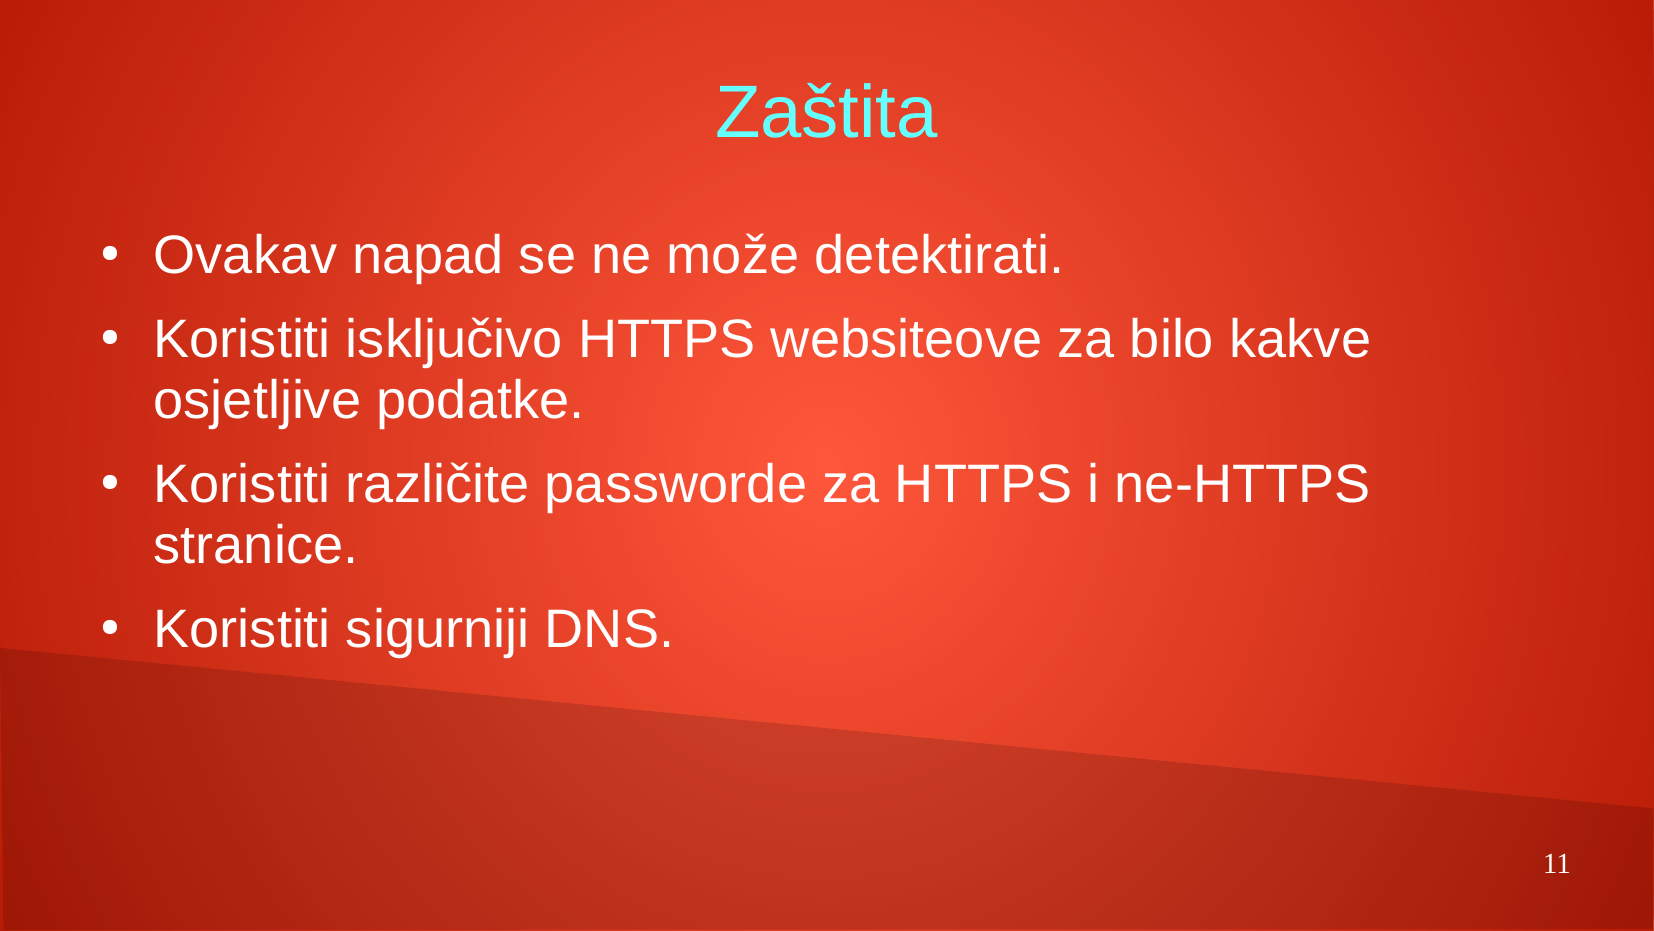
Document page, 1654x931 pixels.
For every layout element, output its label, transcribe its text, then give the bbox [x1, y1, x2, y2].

title Zaštita [82, 35, 1571, 189]
list Ovakav napad se ne može detektirati. Koristiti isključivo HTTPS websiteove za bilo kakve osjetljive podatke. Koristiti različite passworde za HTTPS i ne-HTTPS stranice. Koristiti sigurniji DNS. [82, 224, 1571, 764]
